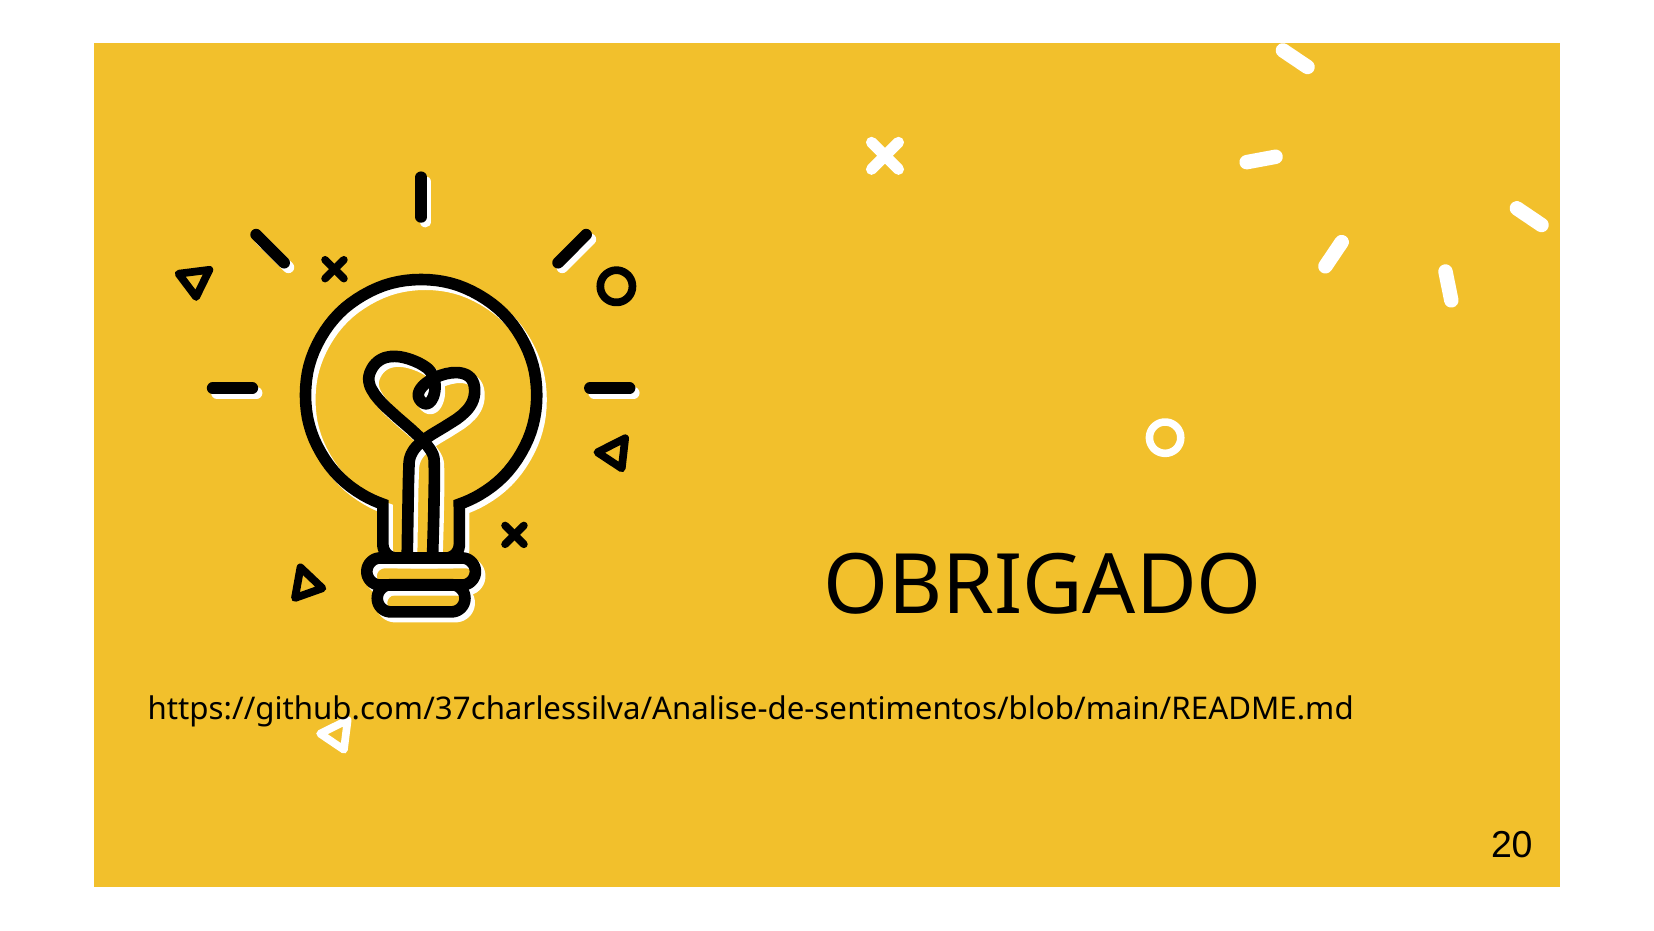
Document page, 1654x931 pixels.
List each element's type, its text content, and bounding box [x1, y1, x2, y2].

title https://github.com/37charlessilva/Analise-de-sentimentos/blob/main/README.md [147, 620, 1447, 838]
title OBRIGADO [823, 524, 1544, 638]
text_box <número> [1476, 815, 1654, 886]
